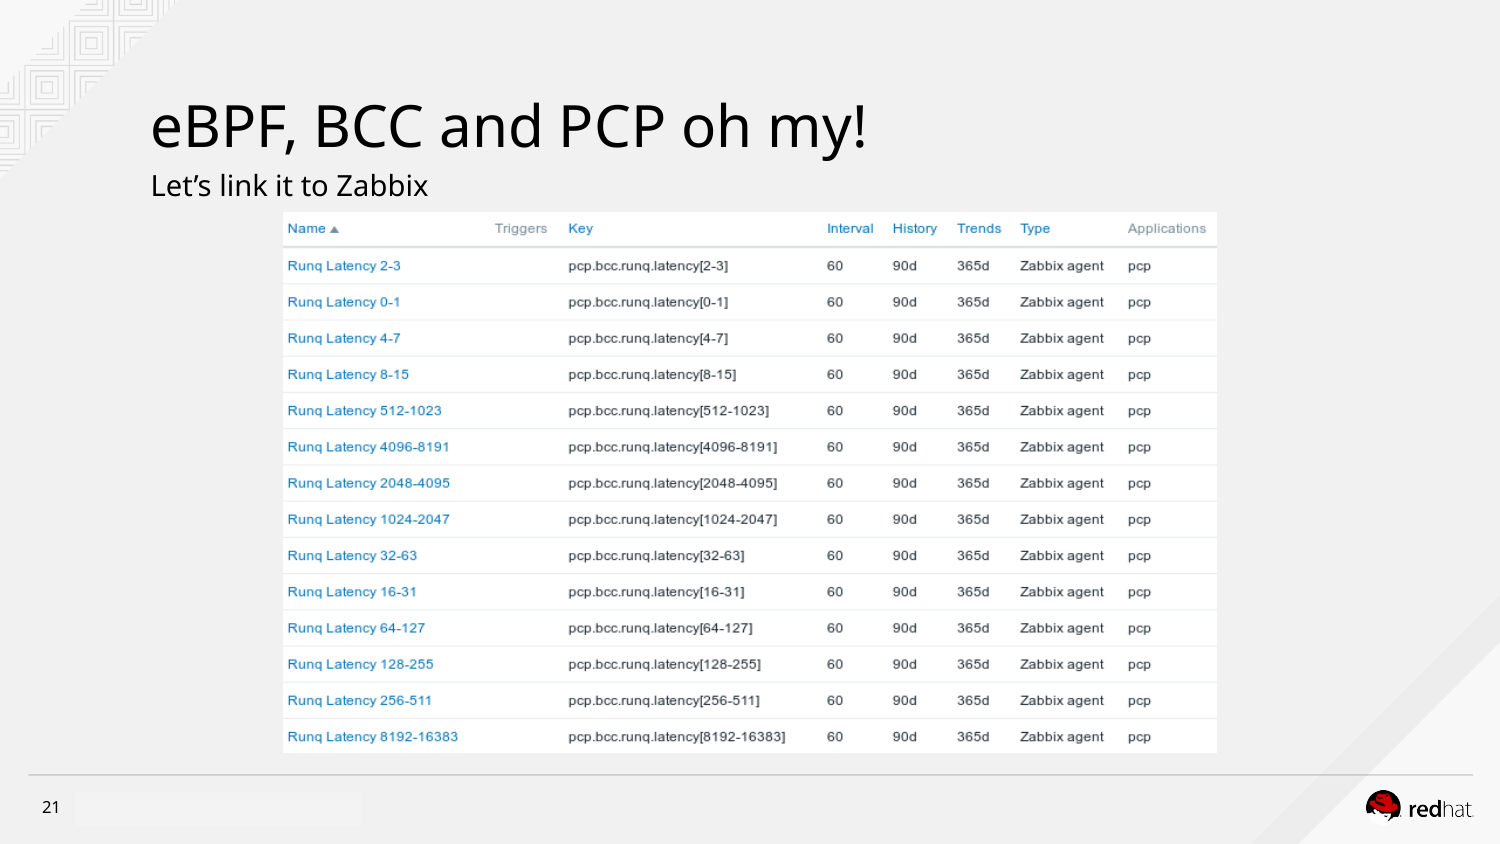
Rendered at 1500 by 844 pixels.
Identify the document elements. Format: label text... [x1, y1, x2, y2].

slide_number <number> [16, 776, 77, 842]
picture [0, 0, 1500, 844]
title eBPF, BCC and PCP oh my! [135, 0, 1365, 152]
subtitle Let’s link it to Zabbix [135, 152, 1365, 218]
